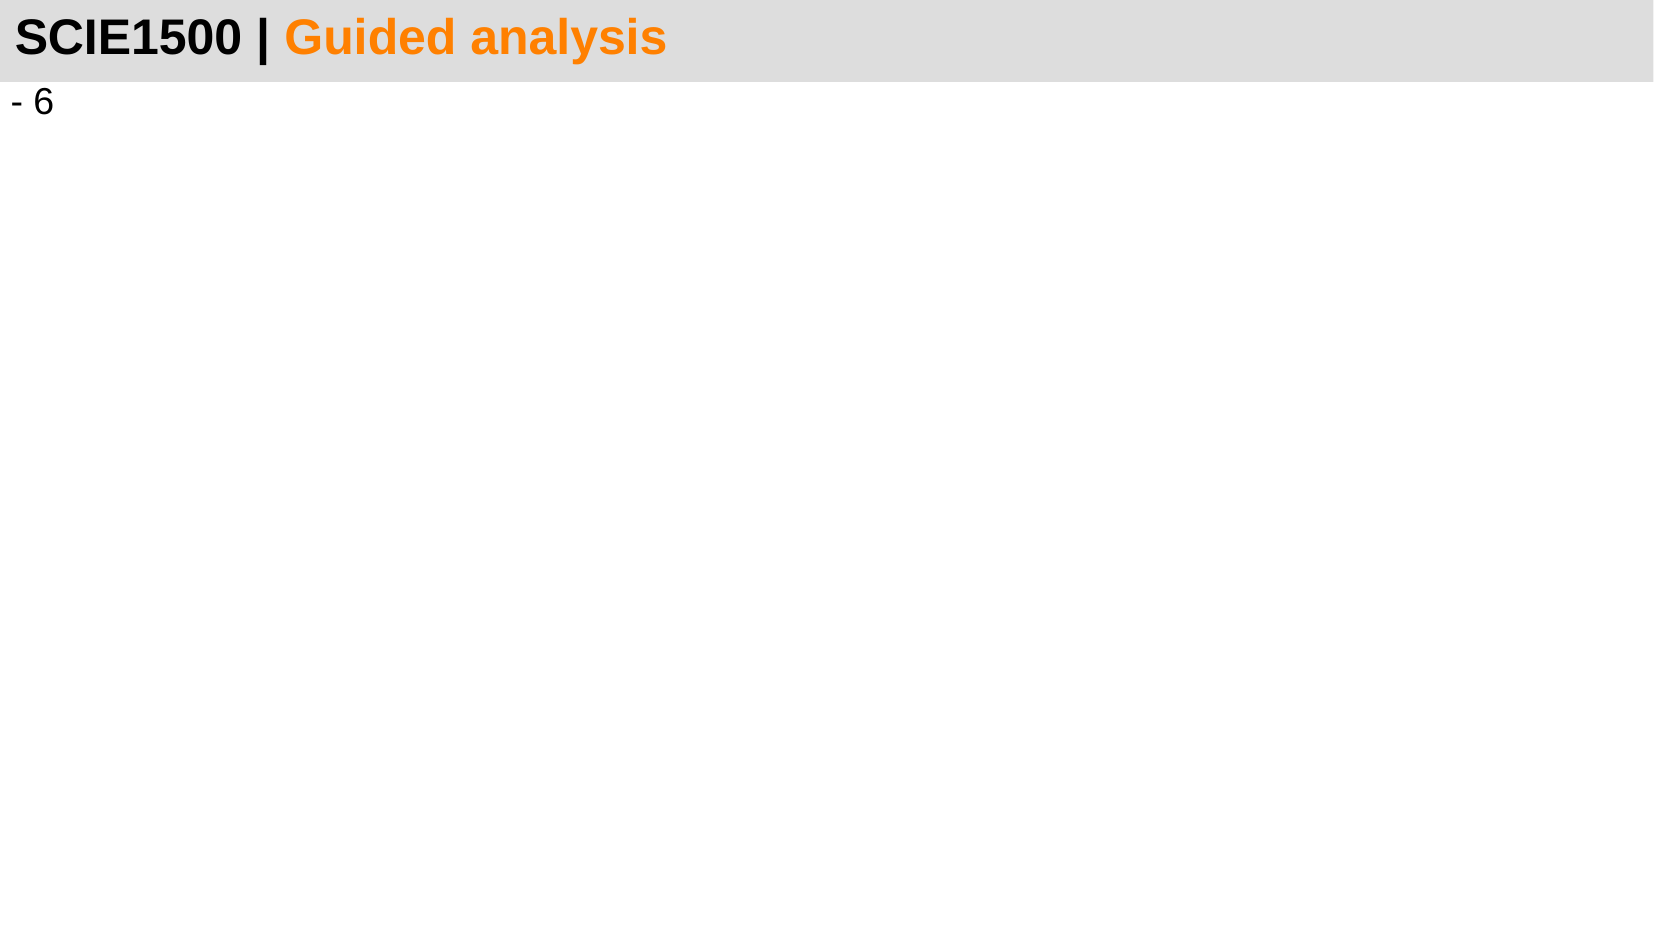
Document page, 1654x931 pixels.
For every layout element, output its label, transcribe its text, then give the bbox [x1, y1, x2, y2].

text_box SCIE1500 | Guided analysis [0, 2, 875, 83]
text_box [0, 0, 1654, 83]
text_box Steps 5 - 6 [0, 73, 142, 130]
